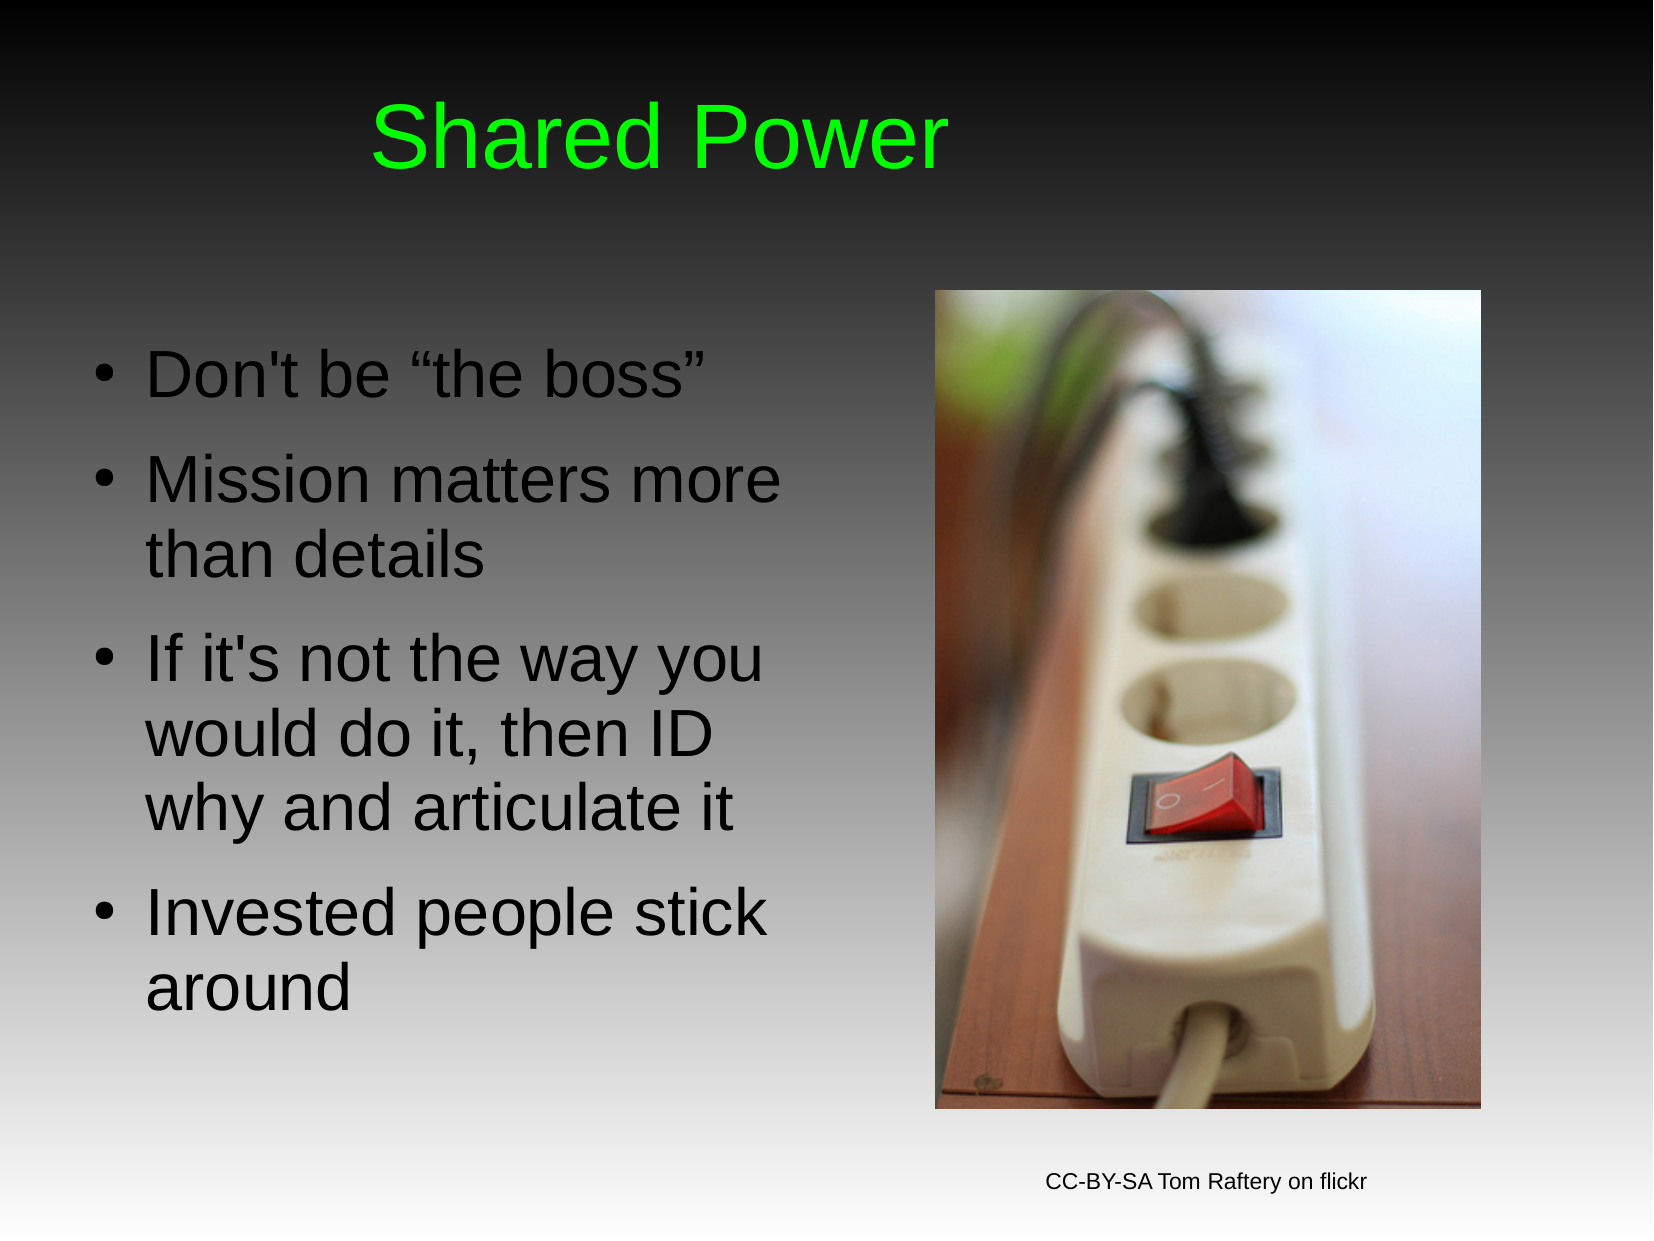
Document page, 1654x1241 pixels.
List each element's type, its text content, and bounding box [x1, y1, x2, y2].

picture [935, 290, 1481, 1109]
text_box CC-BY-SA Tom Raftery on flickr [1025, 1162, 1388, 1201]
title Shared Power [82, 49, 1238, 226]
list Don't be “the boss” Mission matters more than details If it's not the way you would do it, then ID why and articulate it Invested people stick around [75, 337, 801, 1157]
